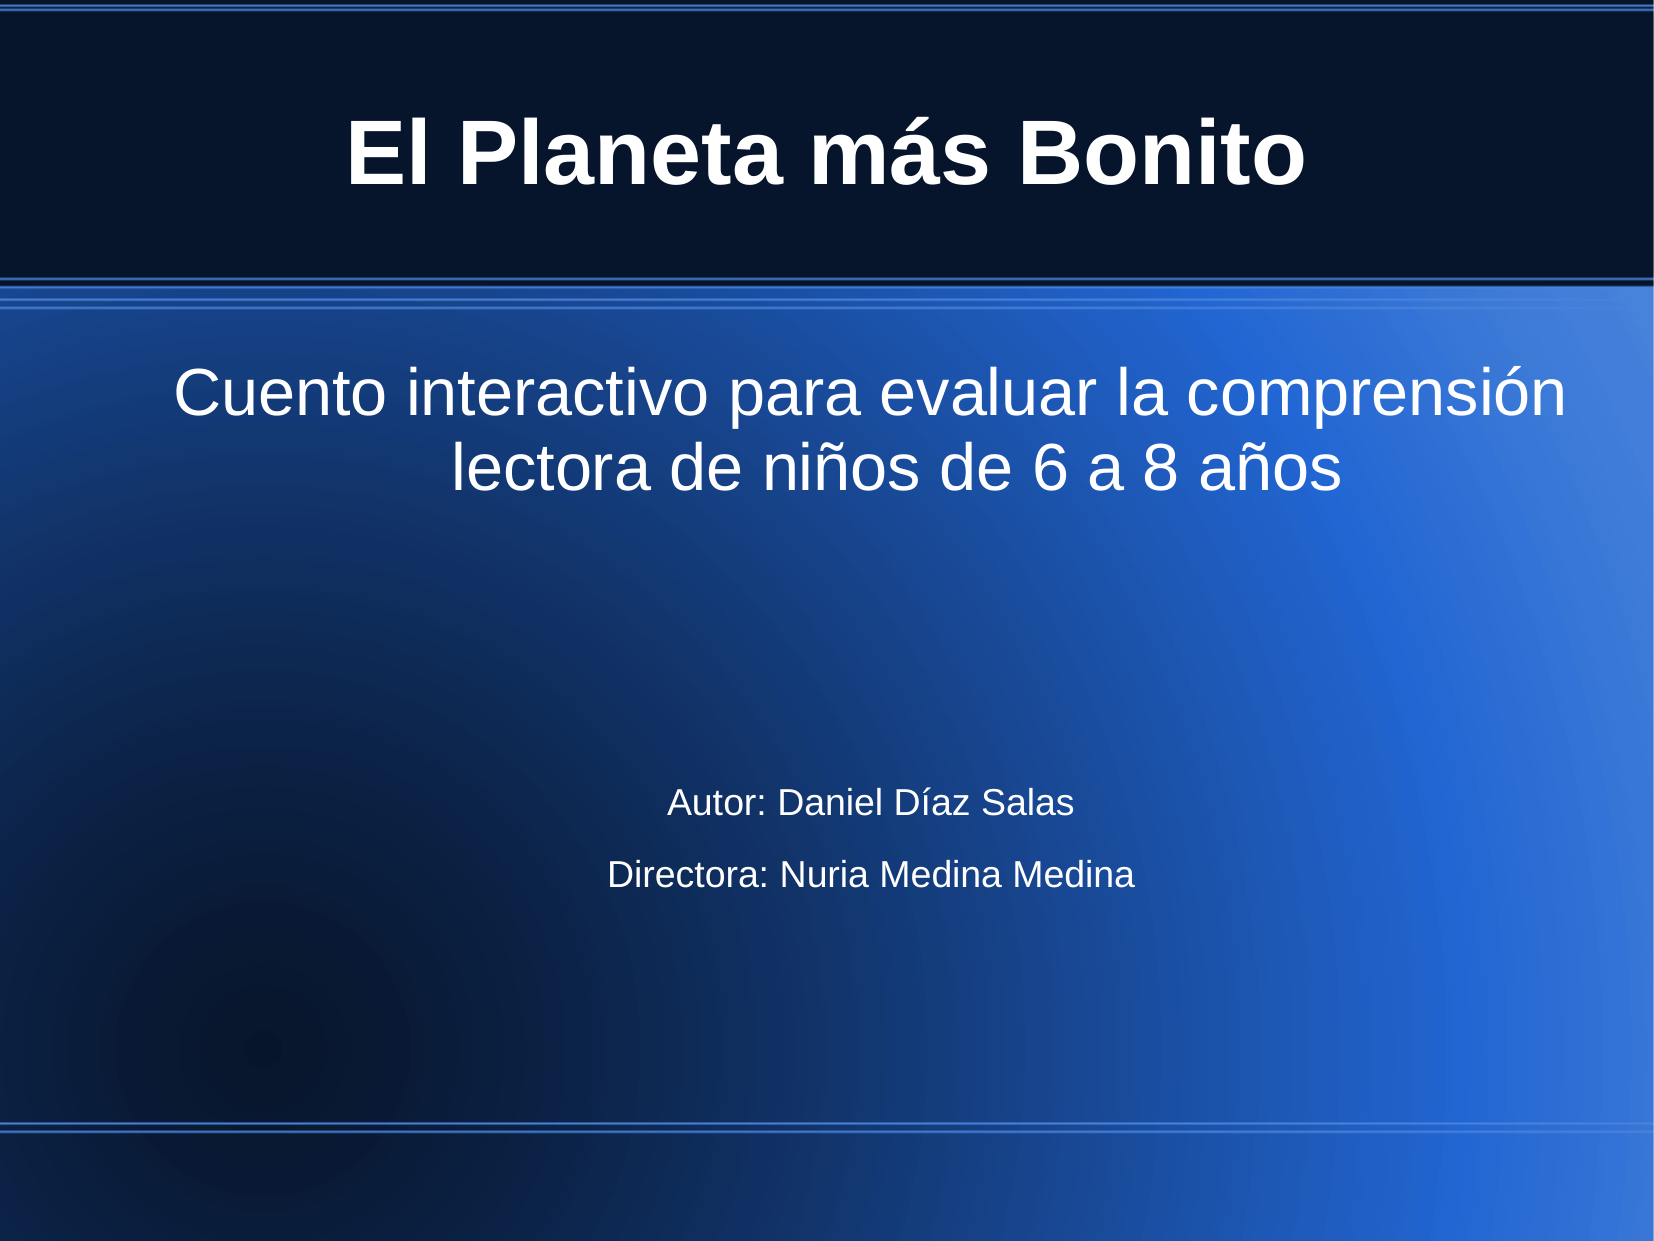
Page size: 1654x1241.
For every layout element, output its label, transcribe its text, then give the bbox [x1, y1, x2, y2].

picture [0, 0, 1654, 1241]
list Cuento interactivo para evaluar la comprensión lectora de niños de 6 a 8 años Autor: Daniel Díaz Salas Directora: Nuria Medina Medina [82, 355, 1571, 1058]
title El Planeta más Bonito [82, 49, 1571, 257]
